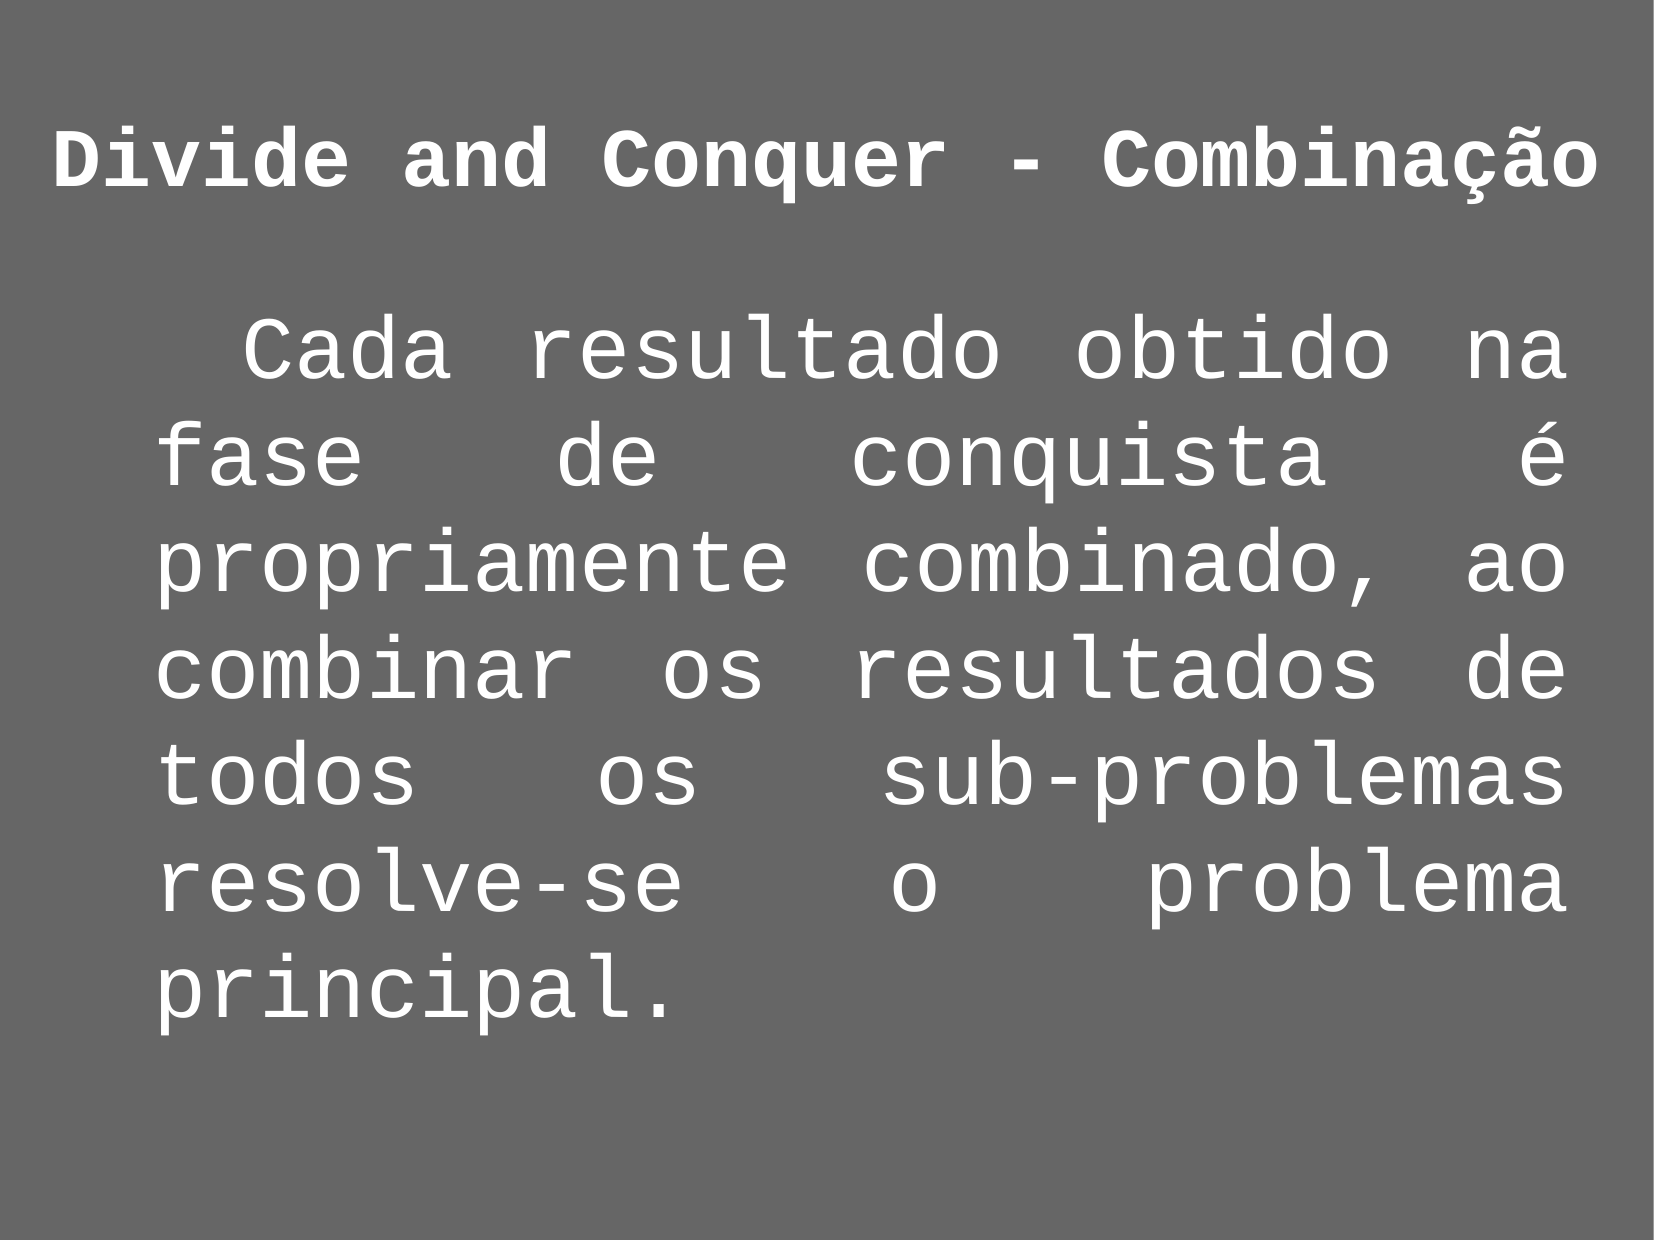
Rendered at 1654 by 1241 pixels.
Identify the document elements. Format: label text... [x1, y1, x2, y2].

text_box Divide and Conquer - Combinação [47, 102, 1607, 203]
text_box Cada resultado obtido na fase de conquista é propriamente combinado, ao combinar os resultados de todos os sub-problemas resolve-se o problema principal. [82, 290, 1571, 1134]
